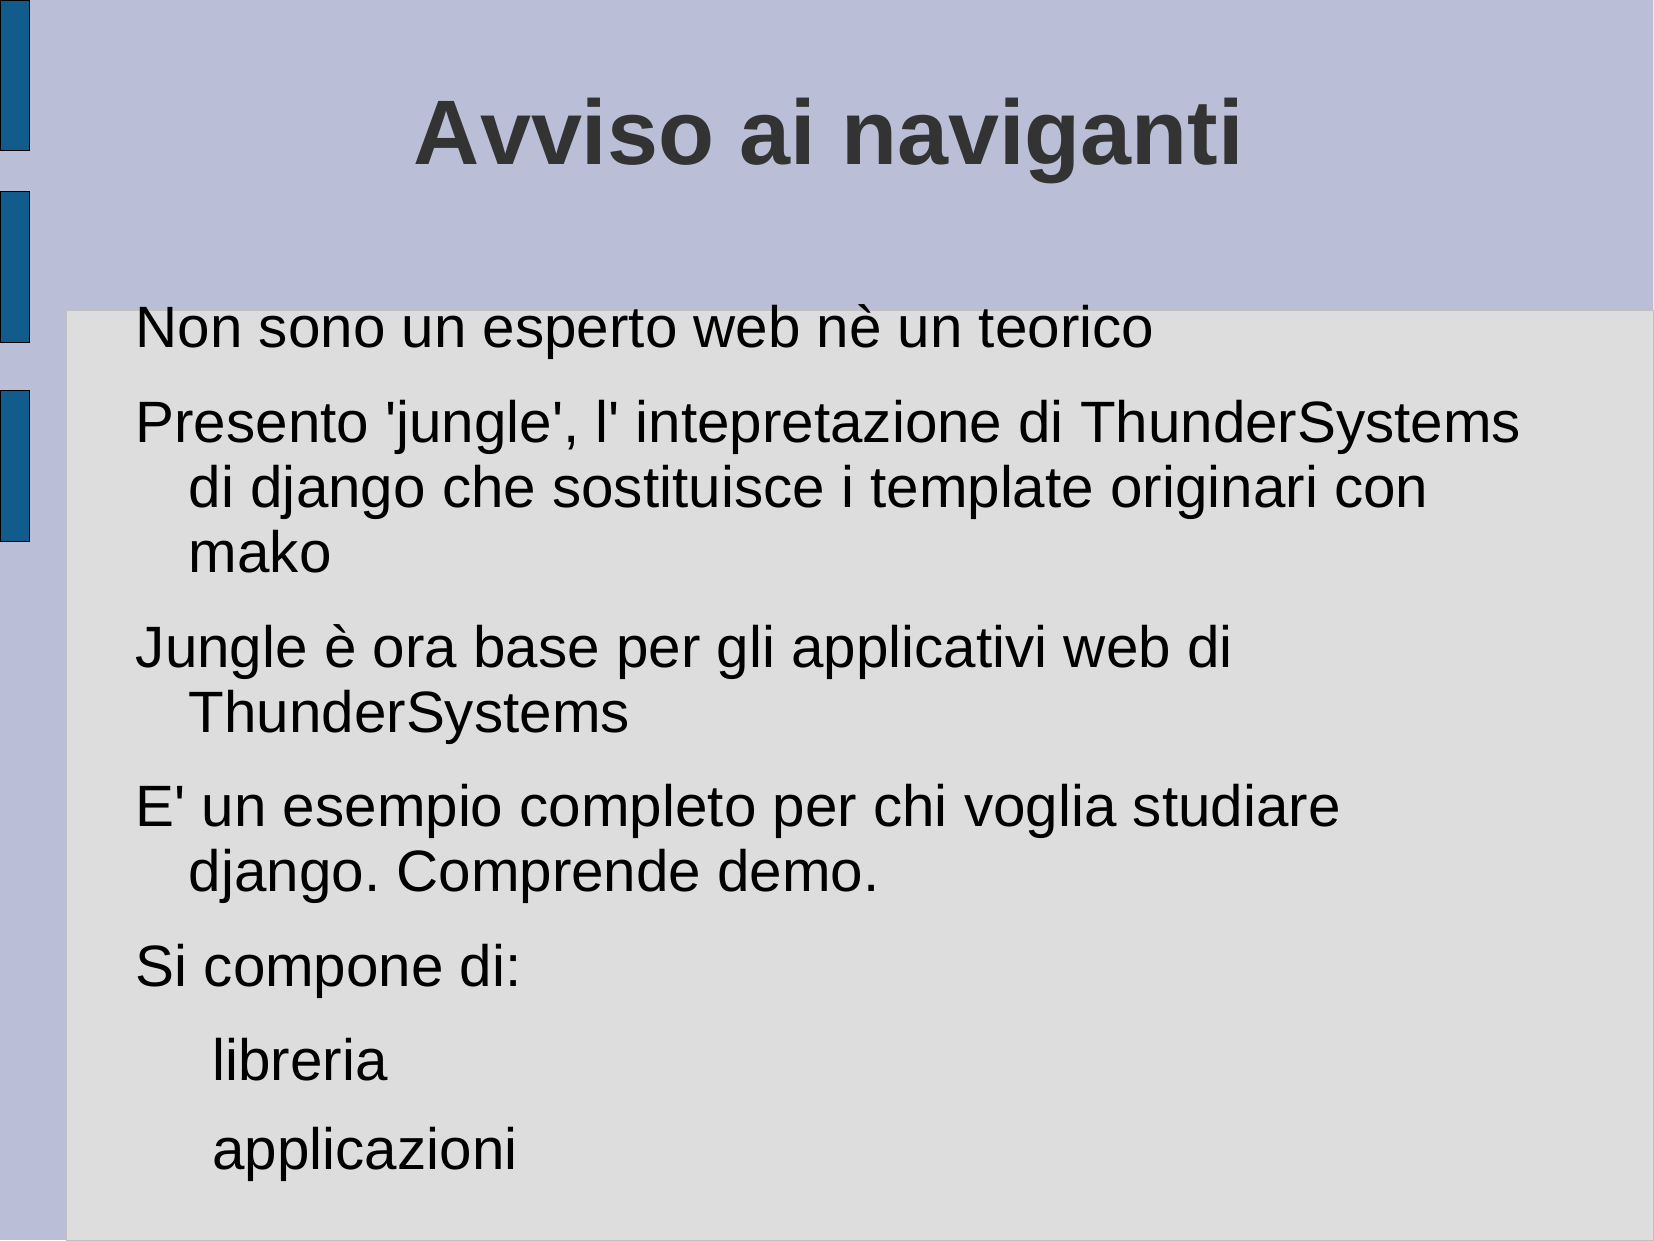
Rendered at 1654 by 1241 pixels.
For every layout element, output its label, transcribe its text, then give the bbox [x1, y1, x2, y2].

list Non sono un esperto web nè un teorico Presento 'jungle', l' intepretazione di ThunderSystems di django che sostituisce i template originari con mako Jungle è ora base per gli applicativi web di ThunderSystems E' un esempio completo per chi voglia studiare django. Comprende demo. Si compone di: libreria applicazioni [118, 295, 1531, 1233]
title Avviso ai naviganti [123, 29, 1536, 237]
